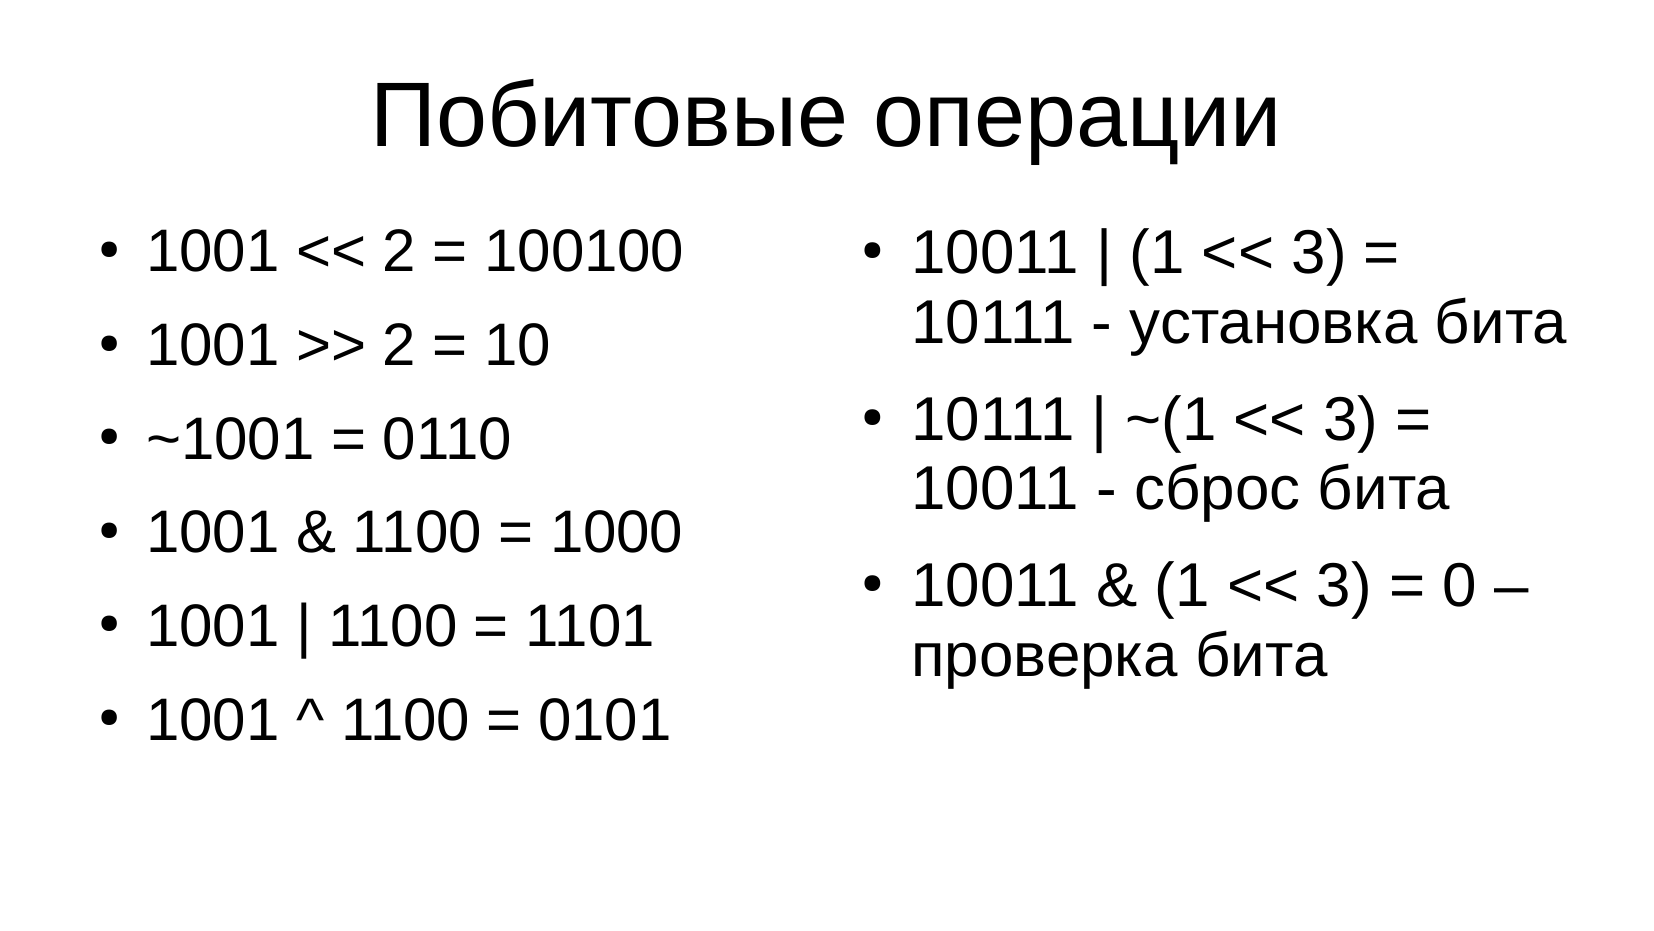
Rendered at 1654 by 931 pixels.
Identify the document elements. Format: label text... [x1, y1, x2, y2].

list 10011 | (1 << 3) = 10111 - установка бита 10111 | ~(1 << 3) = 10011 - сброс бита 10011 & (1 << 3) = 0 – проверка бита [845, 217, 1572, 758]
title Побитовые операции [82, 37, 1571, 193]
list 1001 << 2 = 100100 1001 >> 2 = 10 ~1001 = 0110 1001 & 1100 = 1000 1001 | 1100 = 1101 1001 ^ 1100 = 0101 [82, 217, 809, 758]
